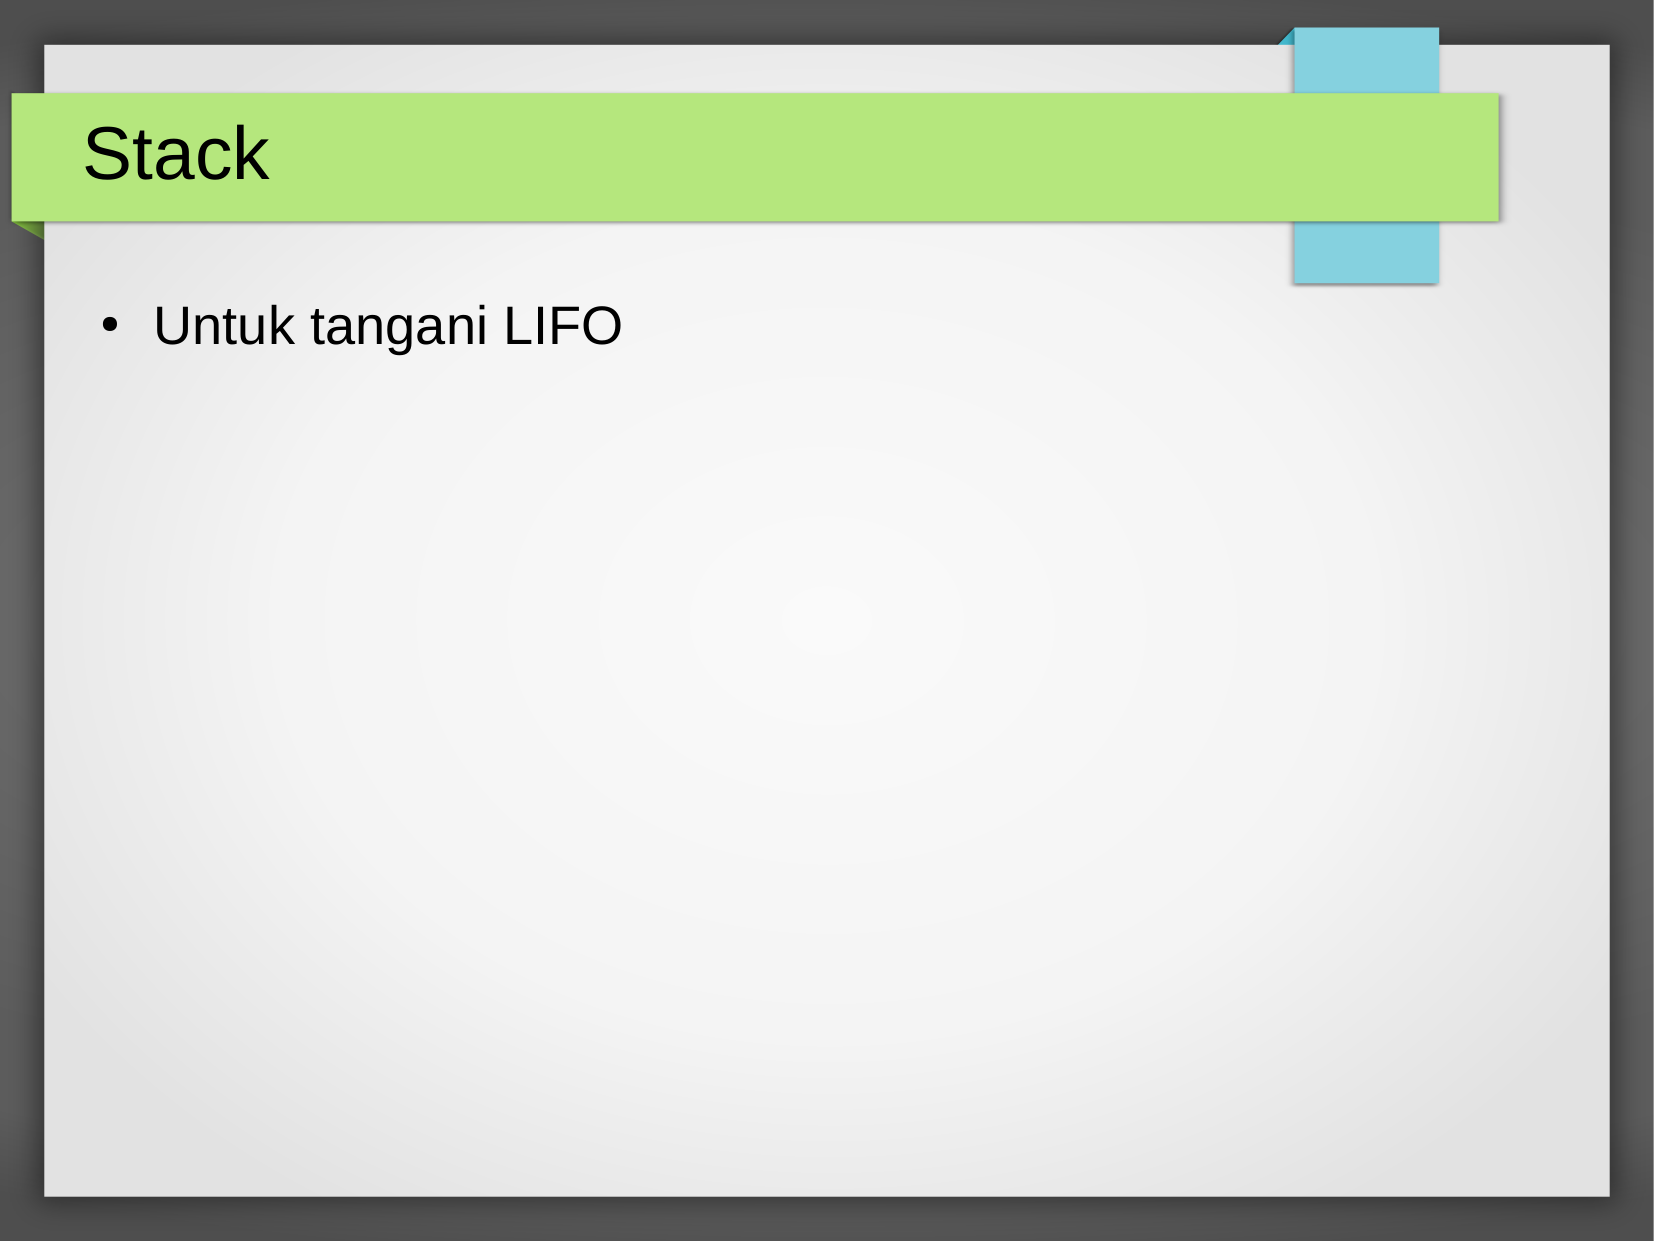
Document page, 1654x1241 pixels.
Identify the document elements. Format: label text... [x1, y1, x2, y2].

list Untuk tangani LIFO [82, 295, 1571, 1015]
picture [0, 0, 1654, 1241]
title Stack [82, 94, 1264, 213]
